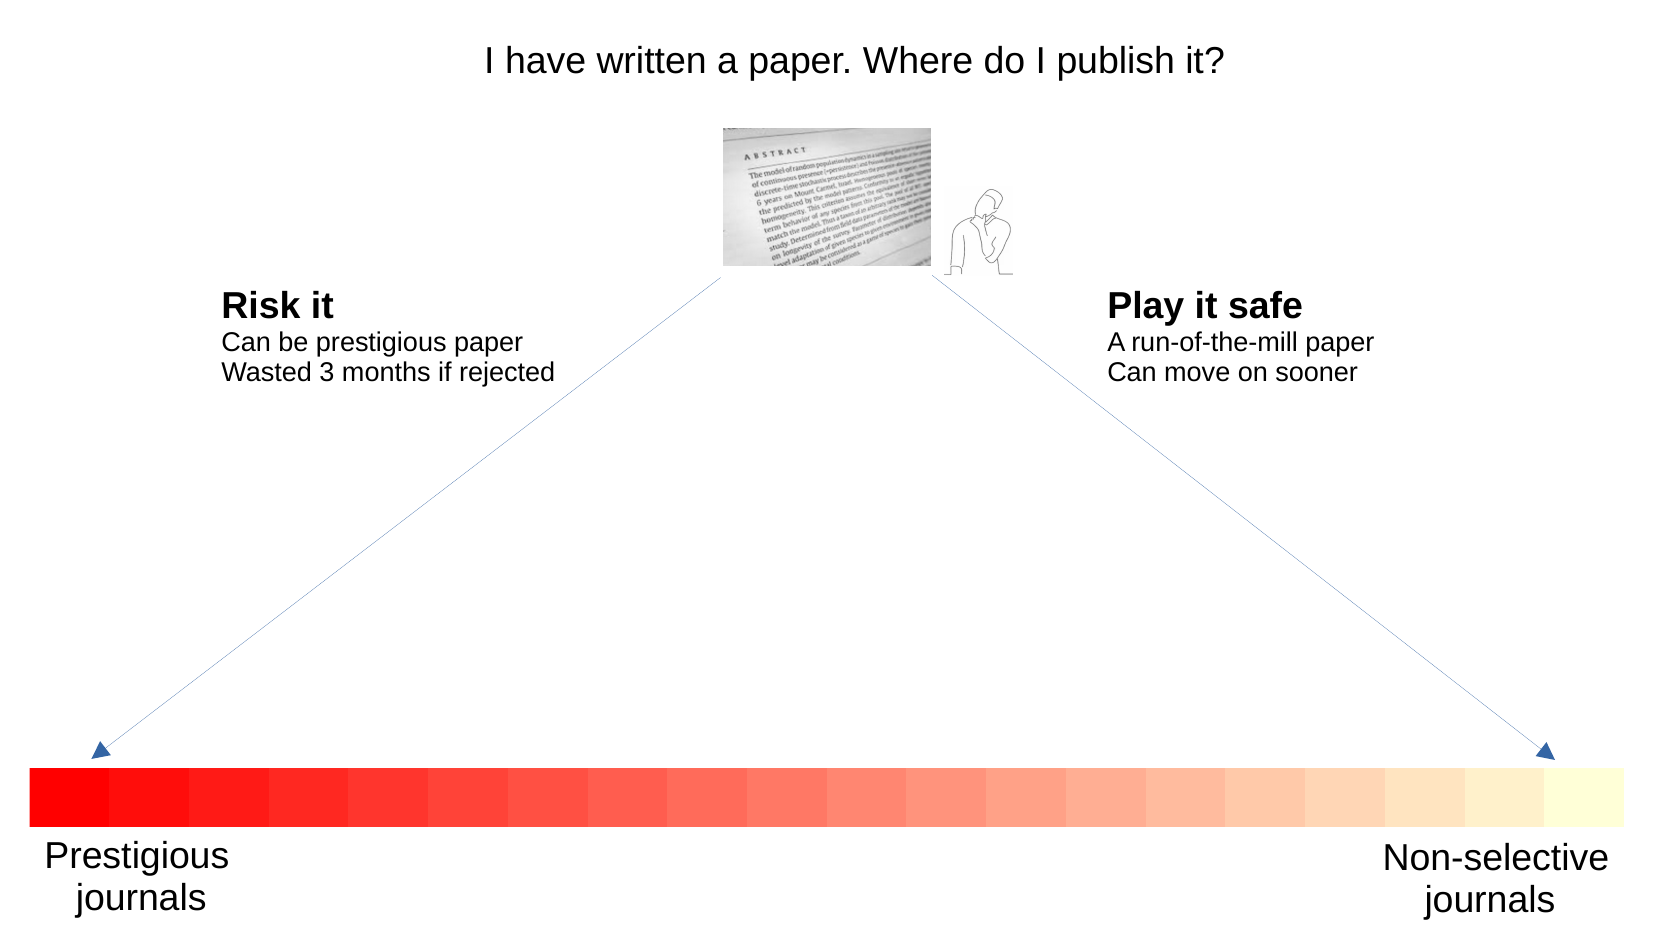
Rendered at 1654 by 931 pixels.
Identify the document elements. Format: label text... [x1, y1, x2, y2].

text_box Prestigious journals [29, 826, 245, 926]
text_box Non-selective journals [1367, 829, 1625, 928]
text_box Play it safe A run-of-the-mill paper Can move on sooner [1092, 277, 1390, 395]
text_box [29, 767, 1625, 827]
picture [723, 128, 931, 266]
text_box I have written a paper. Where do I publish it? [469, 31, 1241, 89]
text_box Risk it Can be prestigious paper Wasted 3 months if rejected [206, 277, 570, 395]
picture [944, 186, 1013, 276]
